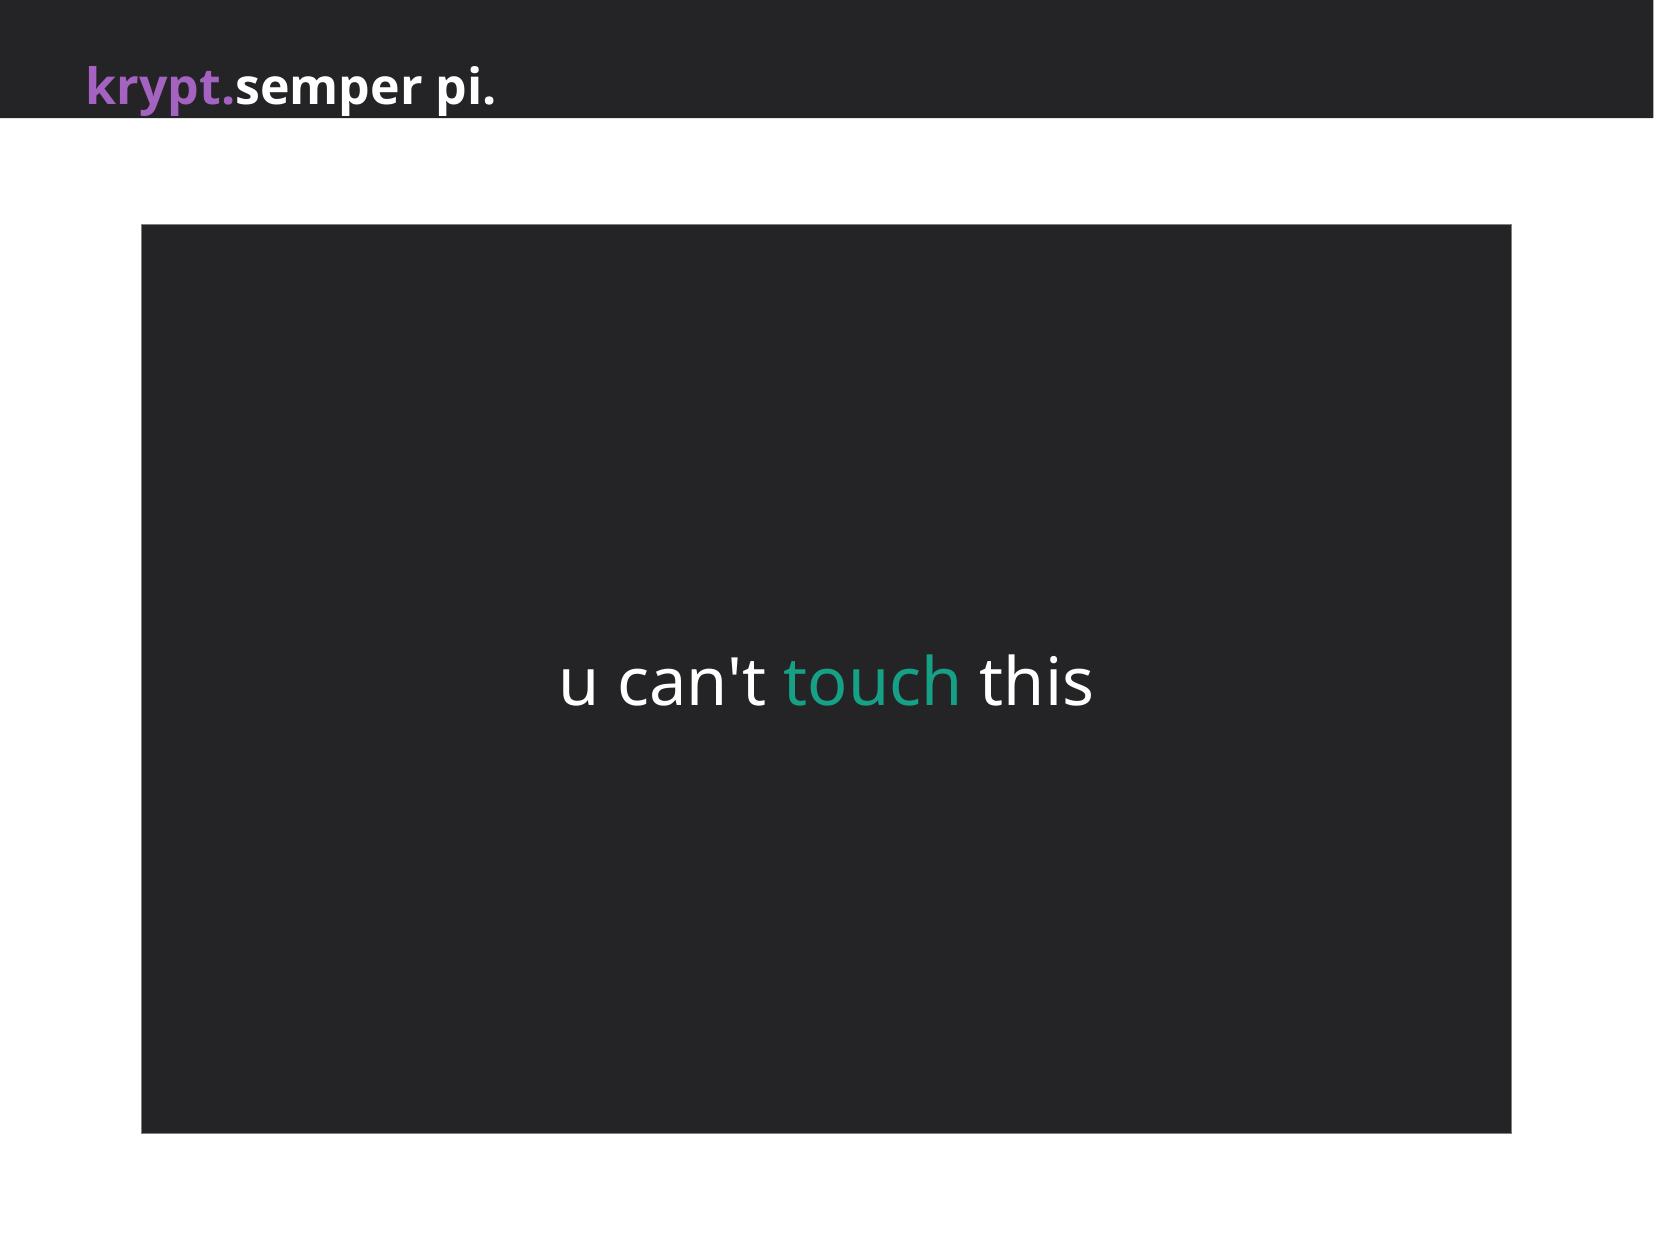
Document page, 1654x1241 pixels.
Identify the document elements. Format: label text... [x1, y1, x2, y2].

text_box u can't touch this [141, 224, 1512, 1134]
text_box [0, 0, 1654, 119]
text_box krypt.semper pi. [70, 43, 544, 119]
text_box [165, 531, 1441, 1087]
